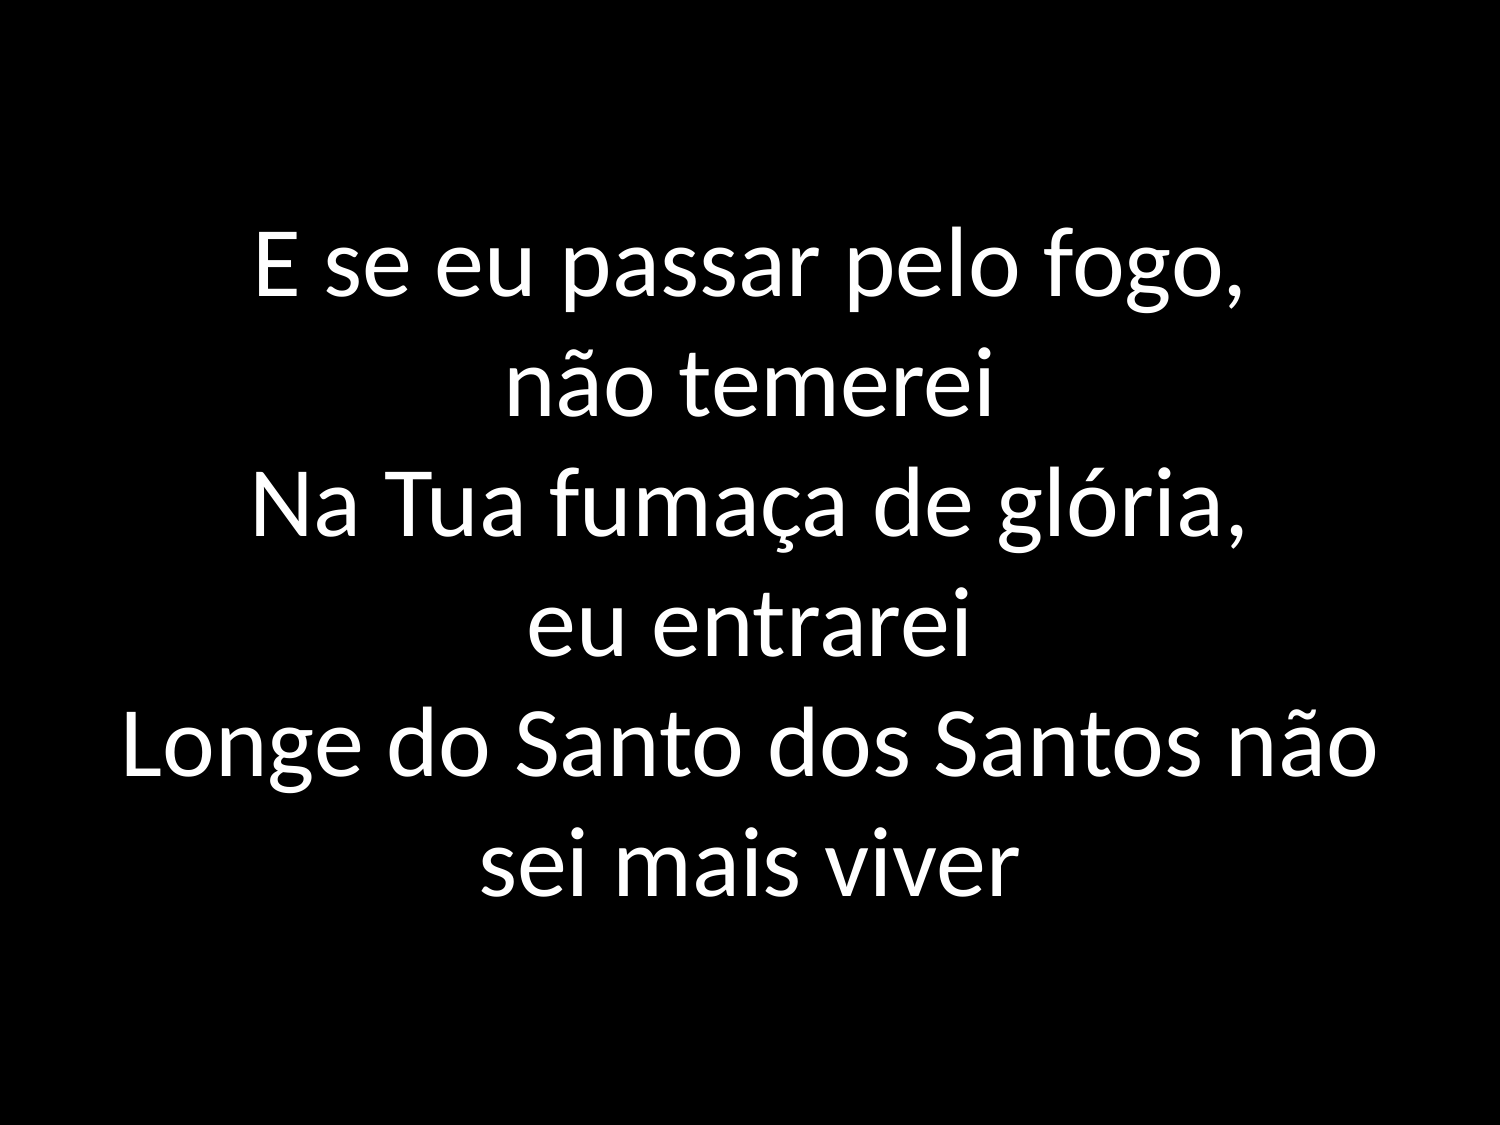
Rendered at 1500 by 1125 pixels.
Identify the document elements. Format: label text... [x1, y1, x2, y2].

title E se eu passar pelo fogo, não temerei Na Tua fumaça de glória, eu entrarei Longe do Santo dos Santos não sei mais viver [46, 35, 1454, 1079]
